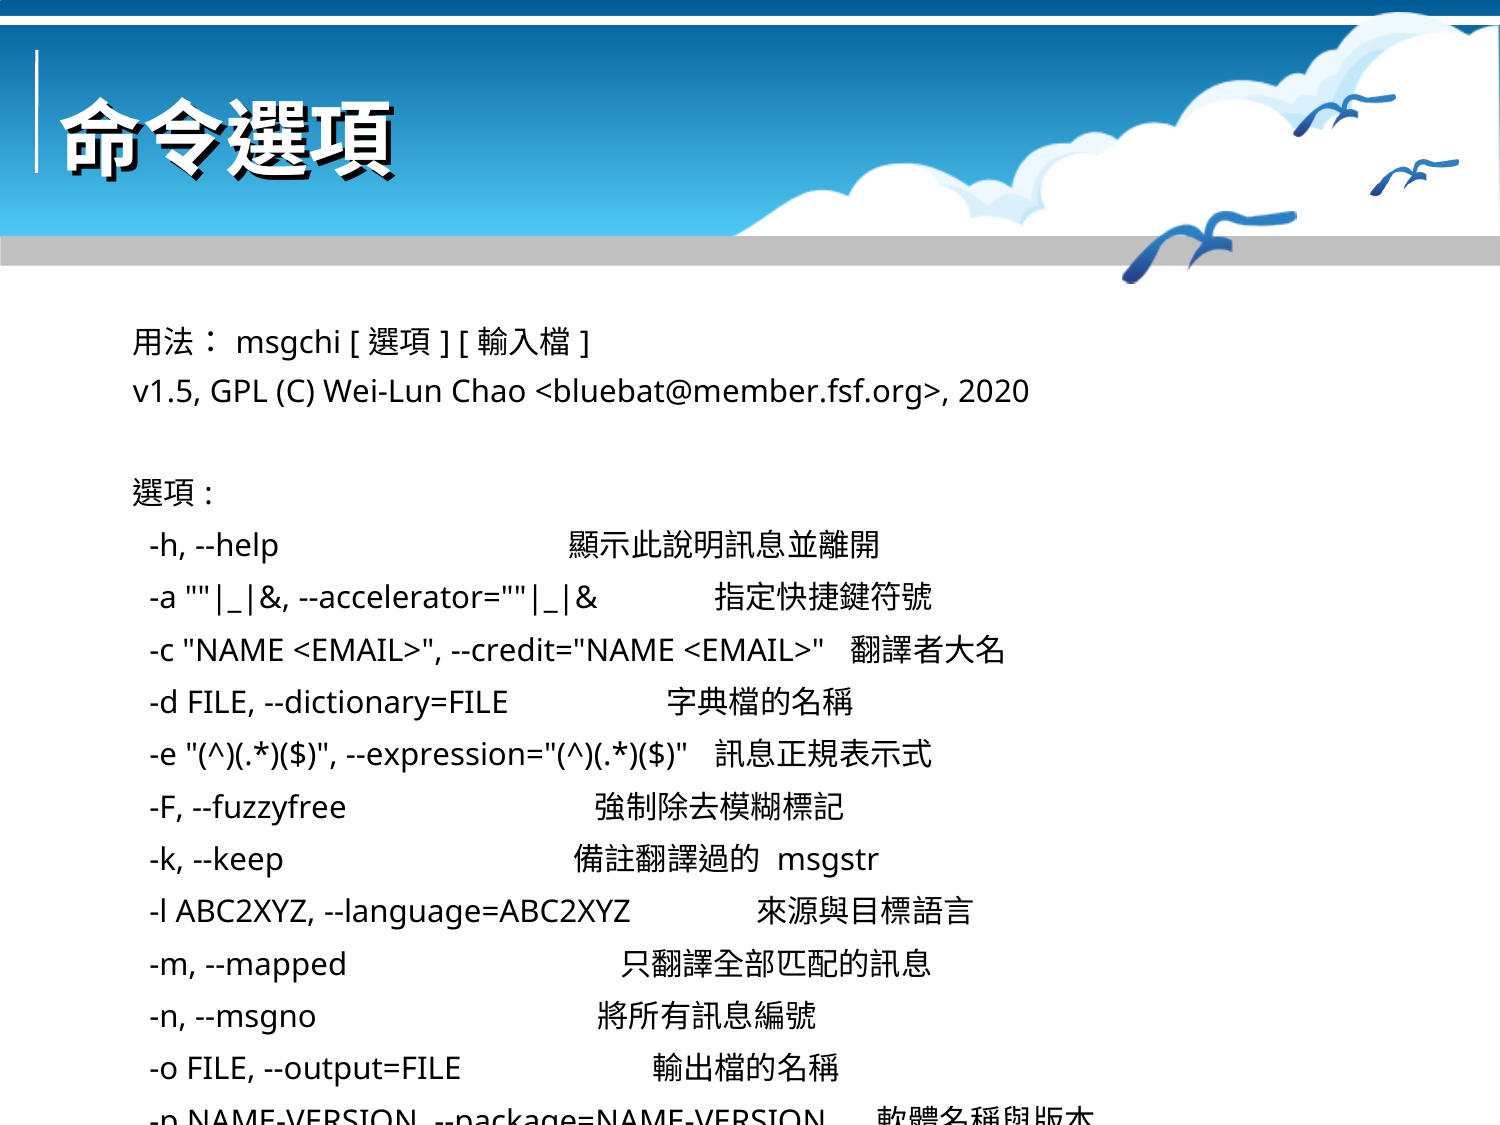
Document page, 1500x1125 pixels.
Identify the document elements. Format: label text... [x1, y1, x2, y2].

title 命令選項 [59, 86, 1465, 186]
text_box 用法：msgchi [選項] [輸入檔] v1.5, GPL (C) Wei-Lun Chao <bluebat@member.fsf.org>, 2020 選項: -h, --help 顯示此說明訊息並離開 -a ""|_|&, --accelerator=""|_|& 指定快捷鍵符號 -c "NAME <EMAIL>", --credit="NAME <EMAIL>" 翻譯者大名 -d FILE, --dictionary=FILE 字典檔的名稱 -e "(^)(.*)($)", --expression="(^)(.*)($)" 訊息正規表示式 -F, --fuzzyfree 強制除去模糊標記 -k, --keep 備註翻譯過的 msgstr -l ABC2XYZ, --language=ABC2XYZ 來源與目標語言 -m, --mapped 只翻譯全部匹配的訊息 -n, --msgno 將所有訊息編號 -o FILE, --output=FILE 輸出檔的名稱 -p NAME-VERSION, --package=NAME-VERSION 軟體名稱與版本 -s, --skip 跳過已完成的 msgid -t po|prg|ini|txt, --type=po|prg|ini|txt 訊息檔案型態 -w, --wrap 允許長訊息換列 -x RE, --exclude=RE 排除字串的正規表示式 -X, --xmltag 不排除 XML 標籤內文字 [118, 303, 1394, 1099]
picture [730, 12, 1500, 284]
